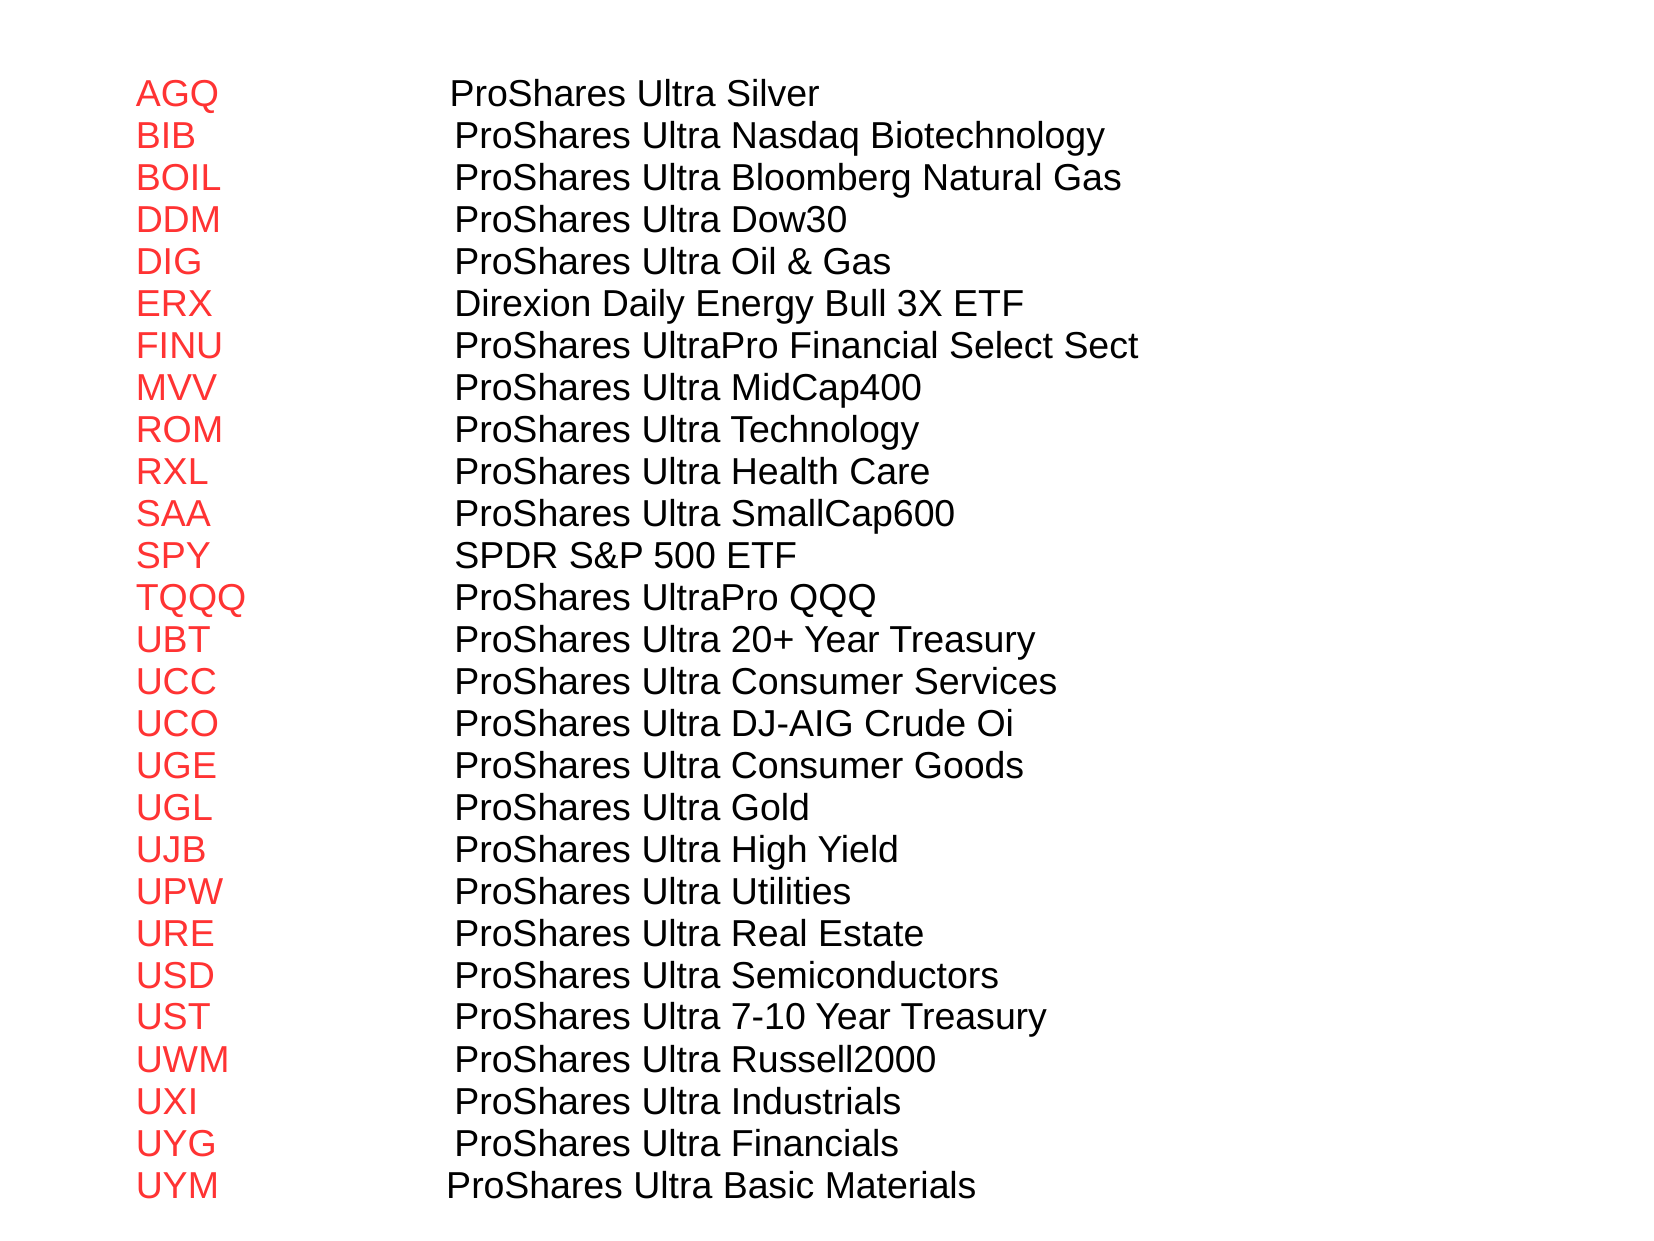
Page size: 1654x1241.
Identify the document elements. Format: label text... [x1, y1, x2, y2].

text_box AGQ ProShares Ultra Silver BIB ProShares Ultra Nasdaq Biotechnology BOIL ProShares Ultra Bloomberg Natural Gas DDM ProShares Ultra Dow30 DIG ProShares Ultra Oil & Gas ERX Direxion Daily Energy Bull 3X ETF FINU ProShares UltraPro Financial Select Sect MVV ProShares Ultra MidCap400 ROM ProShares Ultra Technology RXL ProShares Ultra Health Care SAA ProShares Ultra SmallCap600 SPY SPDR S&P 500 ETF TQQQ ProShares UltraPro QQQ UBT ProShares Ultra 20+ Year Treasury UCC ProShares Ultra Consumer Services UCO ProShares Ultra DJ-AIG Crude Oi UGE ProShares Ultra Consumer Goods UGL ProShares Ultra Gold UJB ProShares Ultra High Yield UPW ProShares Ultra Utilities URE ProShares Ultra Real Estate USD ProShares Ultra Semiconductors UST ProShares Ultra 7-10 Year Treasury UWM ProShares Ultra Russell2000 UXI ProShares Ultra Industrials UYG ProShares Ultra Financials UYM ProShares Ultra Basic Materials [89, 64, 1538, 1214]
